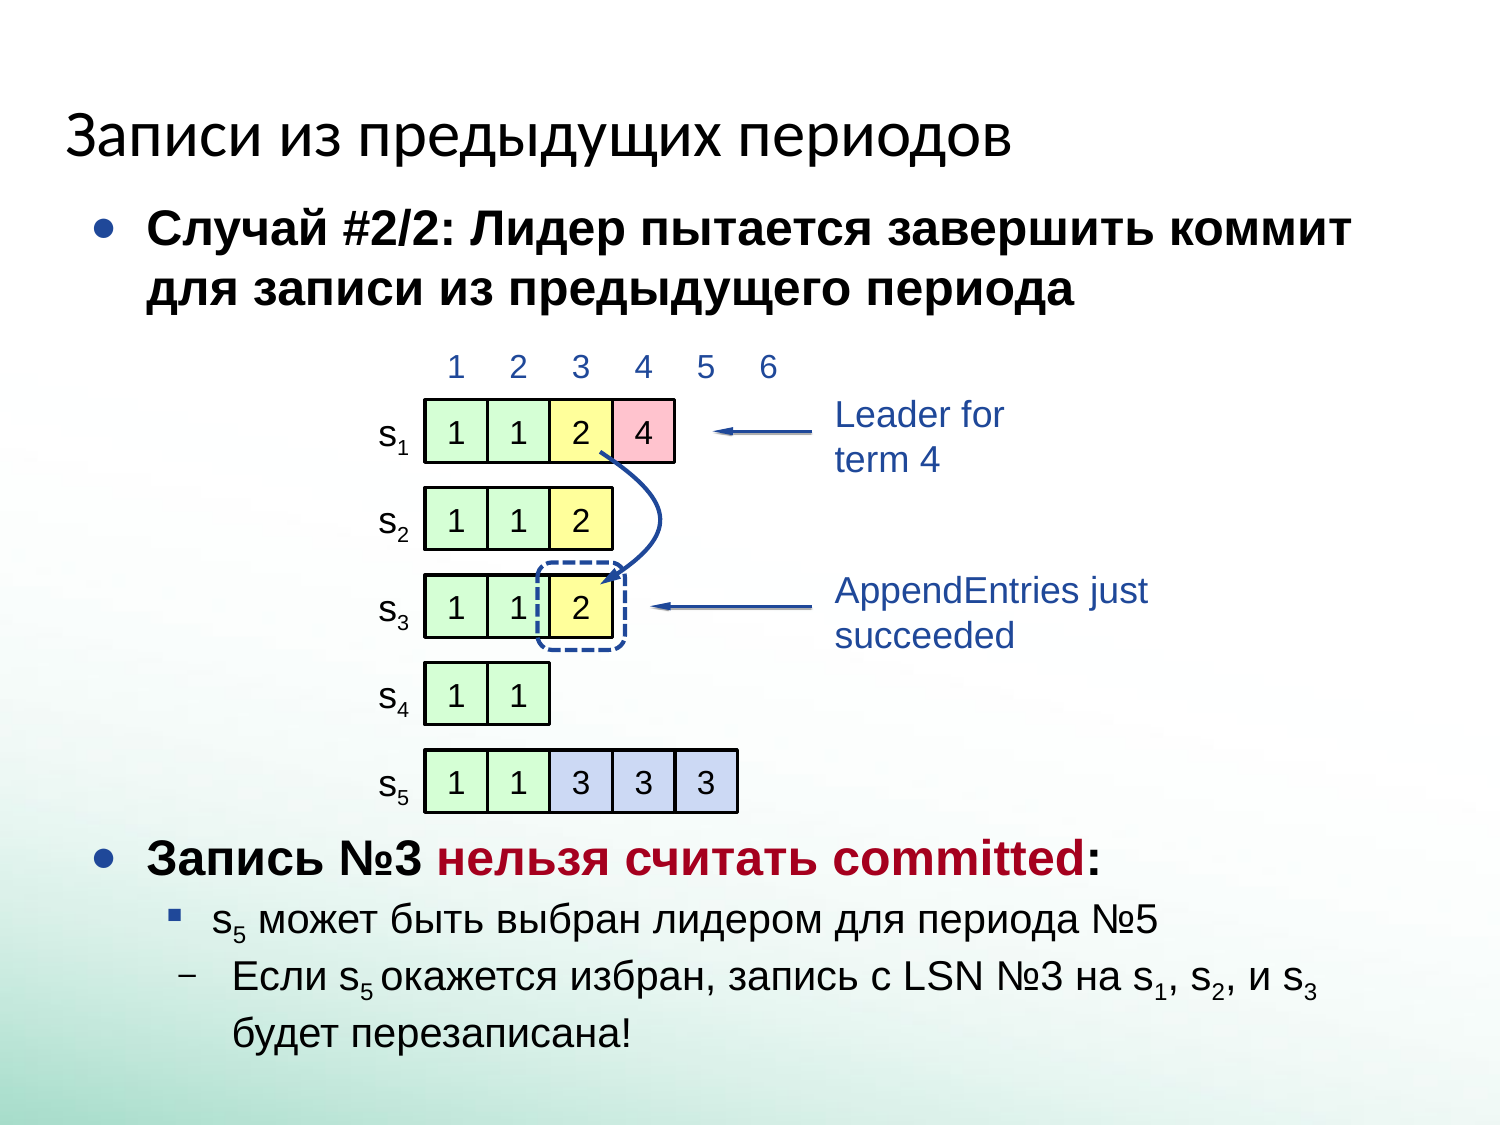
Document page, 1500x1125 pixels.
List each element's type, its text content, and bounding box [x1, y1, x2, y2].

text_box 3 [612, 749, 674, 813]
text_box 2 [549, 574, 613, 638]
text_box s2 [362, 495, 425, 548]
text_box 1 [487, 487, 549, 550]
text_box 2 [549, 399, 612, 463]
text_box s4 [362, 670, 425, 723]
text_box 1 [424, 399, 487, 463]
text_box 1 [424, 662, 487, 725]
text_box 3 [549, 337, 612, 393]
list Случай #2/2: Лидер пытается завершить коммит для записи из предыдущего периода Запись №3 нельзя считать committed: s5 может быть выбран лидером для периода №5 Если s5 окажется избран, запись с LSN №3 на s1, s2, и s3 будет перезаписана! [75, 188, 1425, 994]
text_box s3 [362, 583, 425, 635]
text_box AppendEntries just succeeded [834, 566, 1250, 657]
text_box 1 [424, 337, 487, 393]
text_box 5 [674, 337, 737, 393]
text_box 3 [674, 749, 738, 813]
text_box 2 [487, 337, 549, 393]
text_box 1 [424, 487, 487, 550]
text_box Leader for term 4 [834, 390, 1048, 481]
text_box 1 [487, 574, 549, 638]
text_box 4 [612, 399, 675, 463]
text_box 1 [487, 749, 549, 813]
text_box 2 [549, 487, 613, 550]
text_box 4 [612, 337, 674, 393]
text_box 1 [487, 399, 549, 463]
text_box 6 [737, 337, 800, 393]
title Записи из предыдущих периодов [50, 79, 1450, 180]
text_box 1 [424, 749, 487, 813]
text_box s5 [362, 758, 425, 810]
text_box 1 [424, 574, 487, 638]
text_box s1 [362, 408, 425, 460]
text_box 3 [549, 749, 612, 813]
text_box 1 [487, 662, 550, 725]
picture [0, 0, 1500, 1125]
